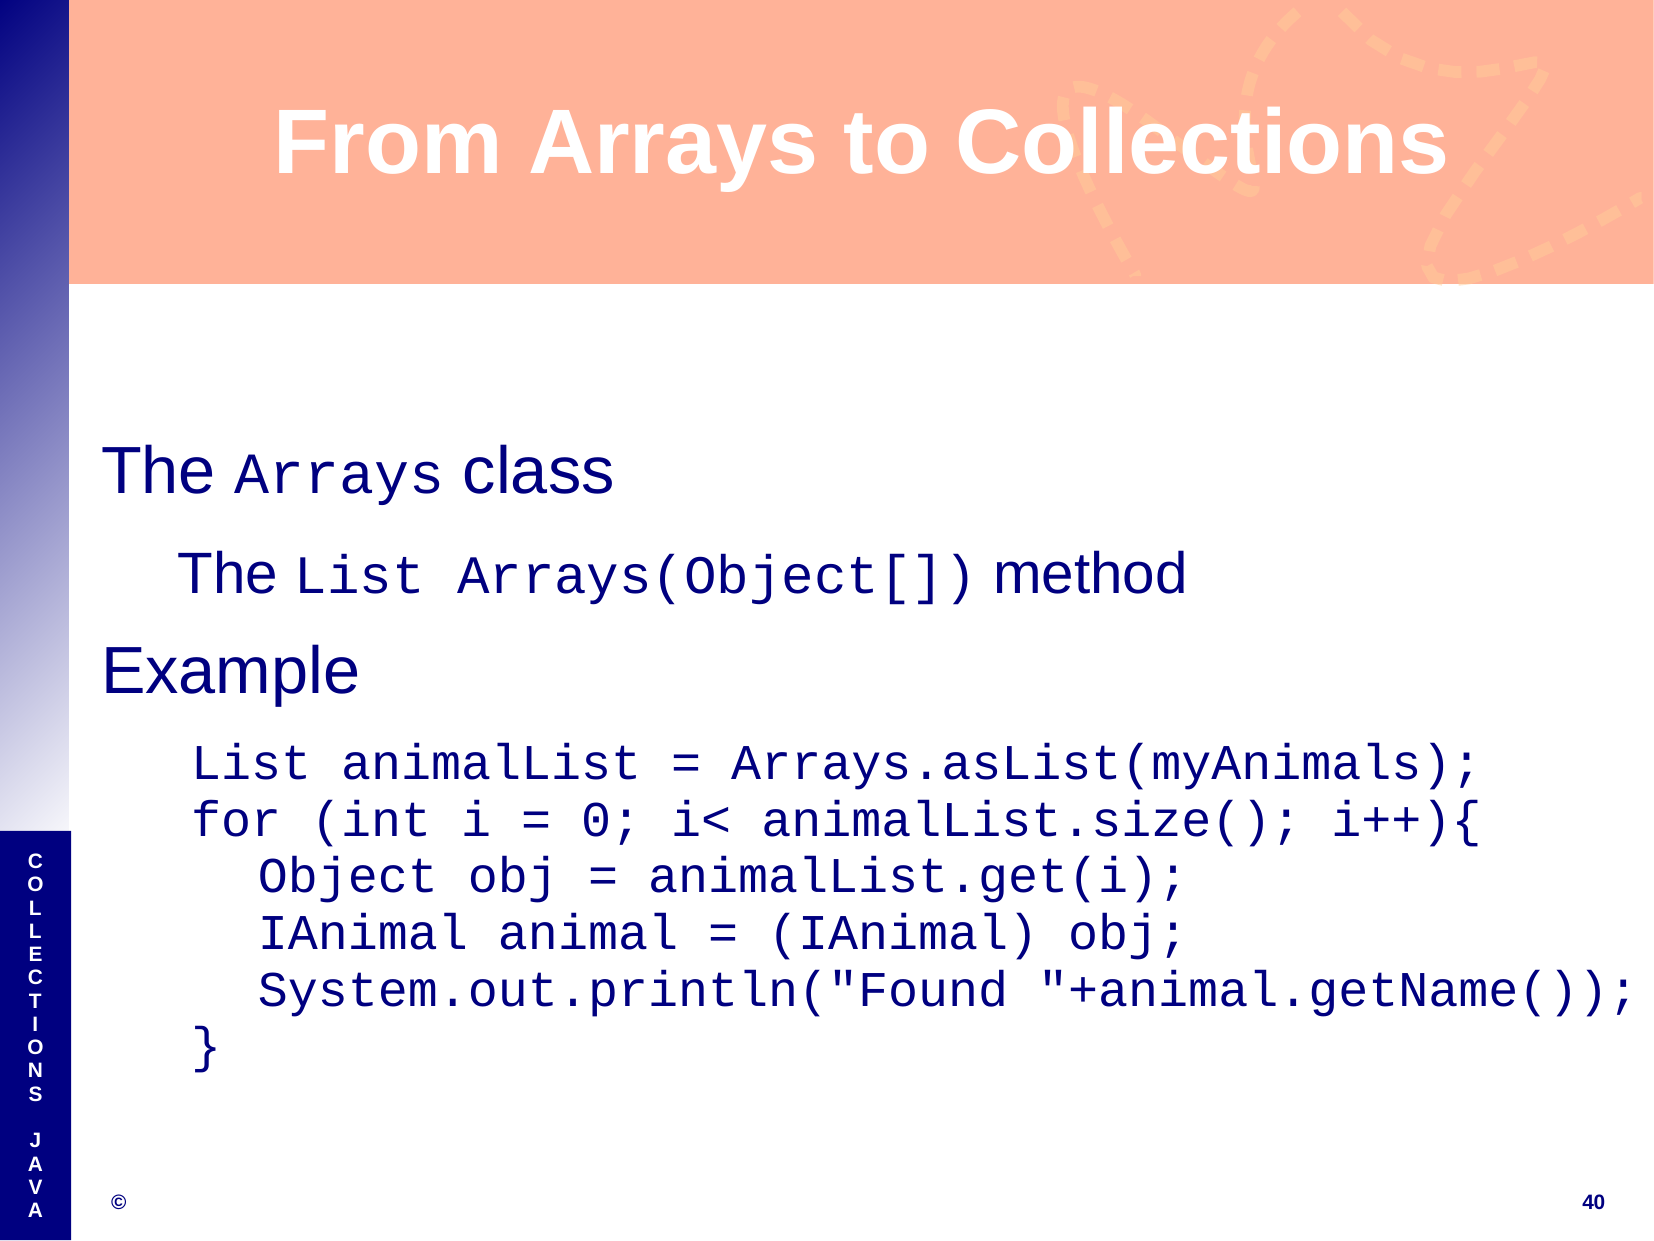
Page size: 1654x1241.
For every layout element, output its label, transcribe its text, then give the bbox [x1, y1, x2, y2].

list The Arrays class The List Arrays(Object[]) method Example List animalList = Arrays.asList(myAnimals); for (int i = 0; i< animalList.size(); i++){ Object obj = animalList.get(i); IAnimal animal = (IAnimal) obj; System.out.println("Found "+animal.getName()); } [83, 433, 1641, 1079]
title From Arrays to Collections [70, 37, 1654, 246]
text_box C O L L E C T I O N S J A V A [0, 830, 71, 1241]
